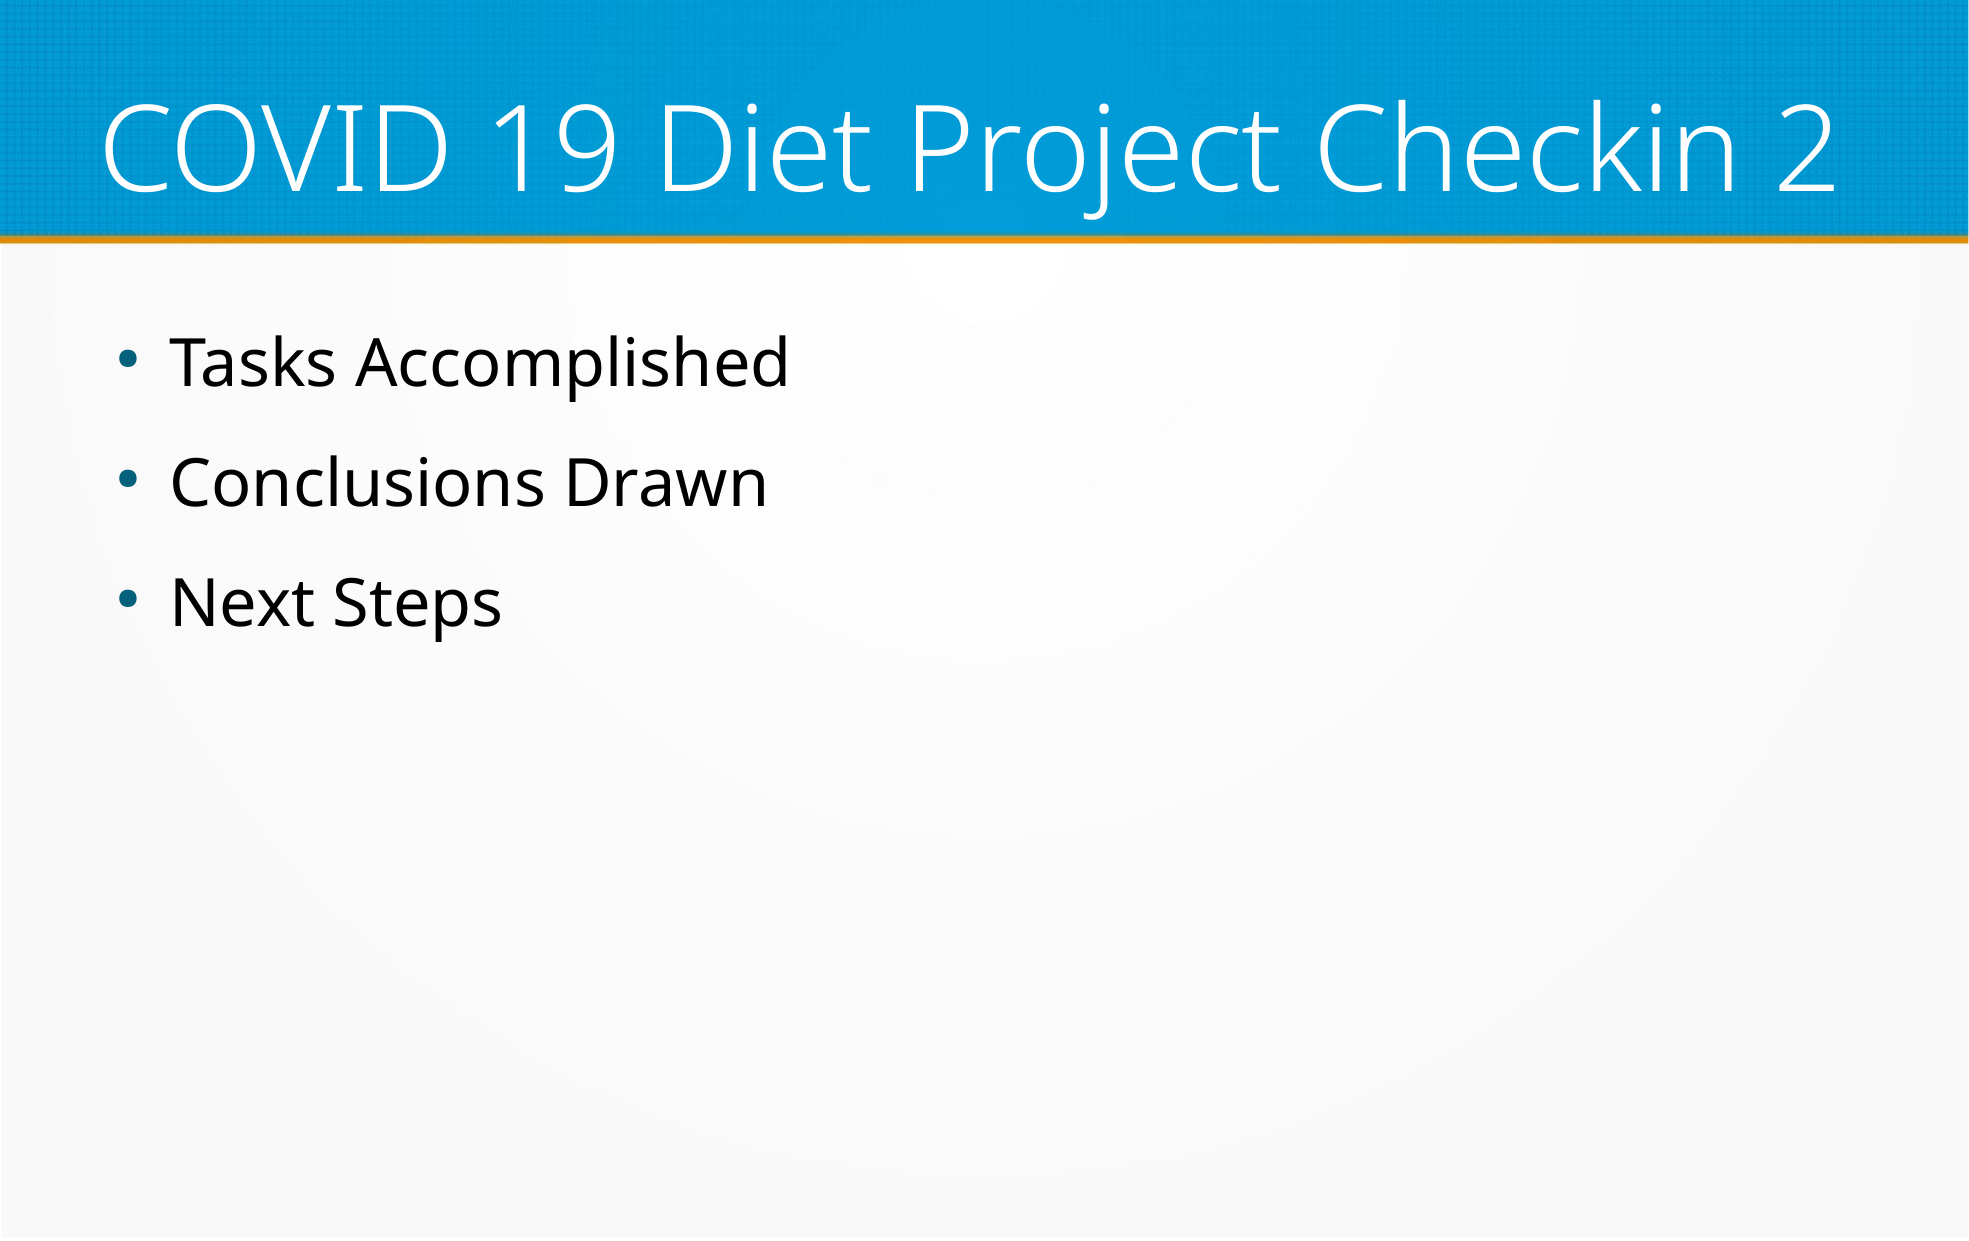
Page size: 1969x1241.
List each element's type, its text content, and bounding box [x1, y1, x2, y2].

picture [0, 233, 1969, 1241]
title COVID 19 Diet Project Checkin 2 [98, 19, 1870, 227]
list Tasks Accomplished Conclusions Drawn Next Steps [98, 315, 1861, 1081]
